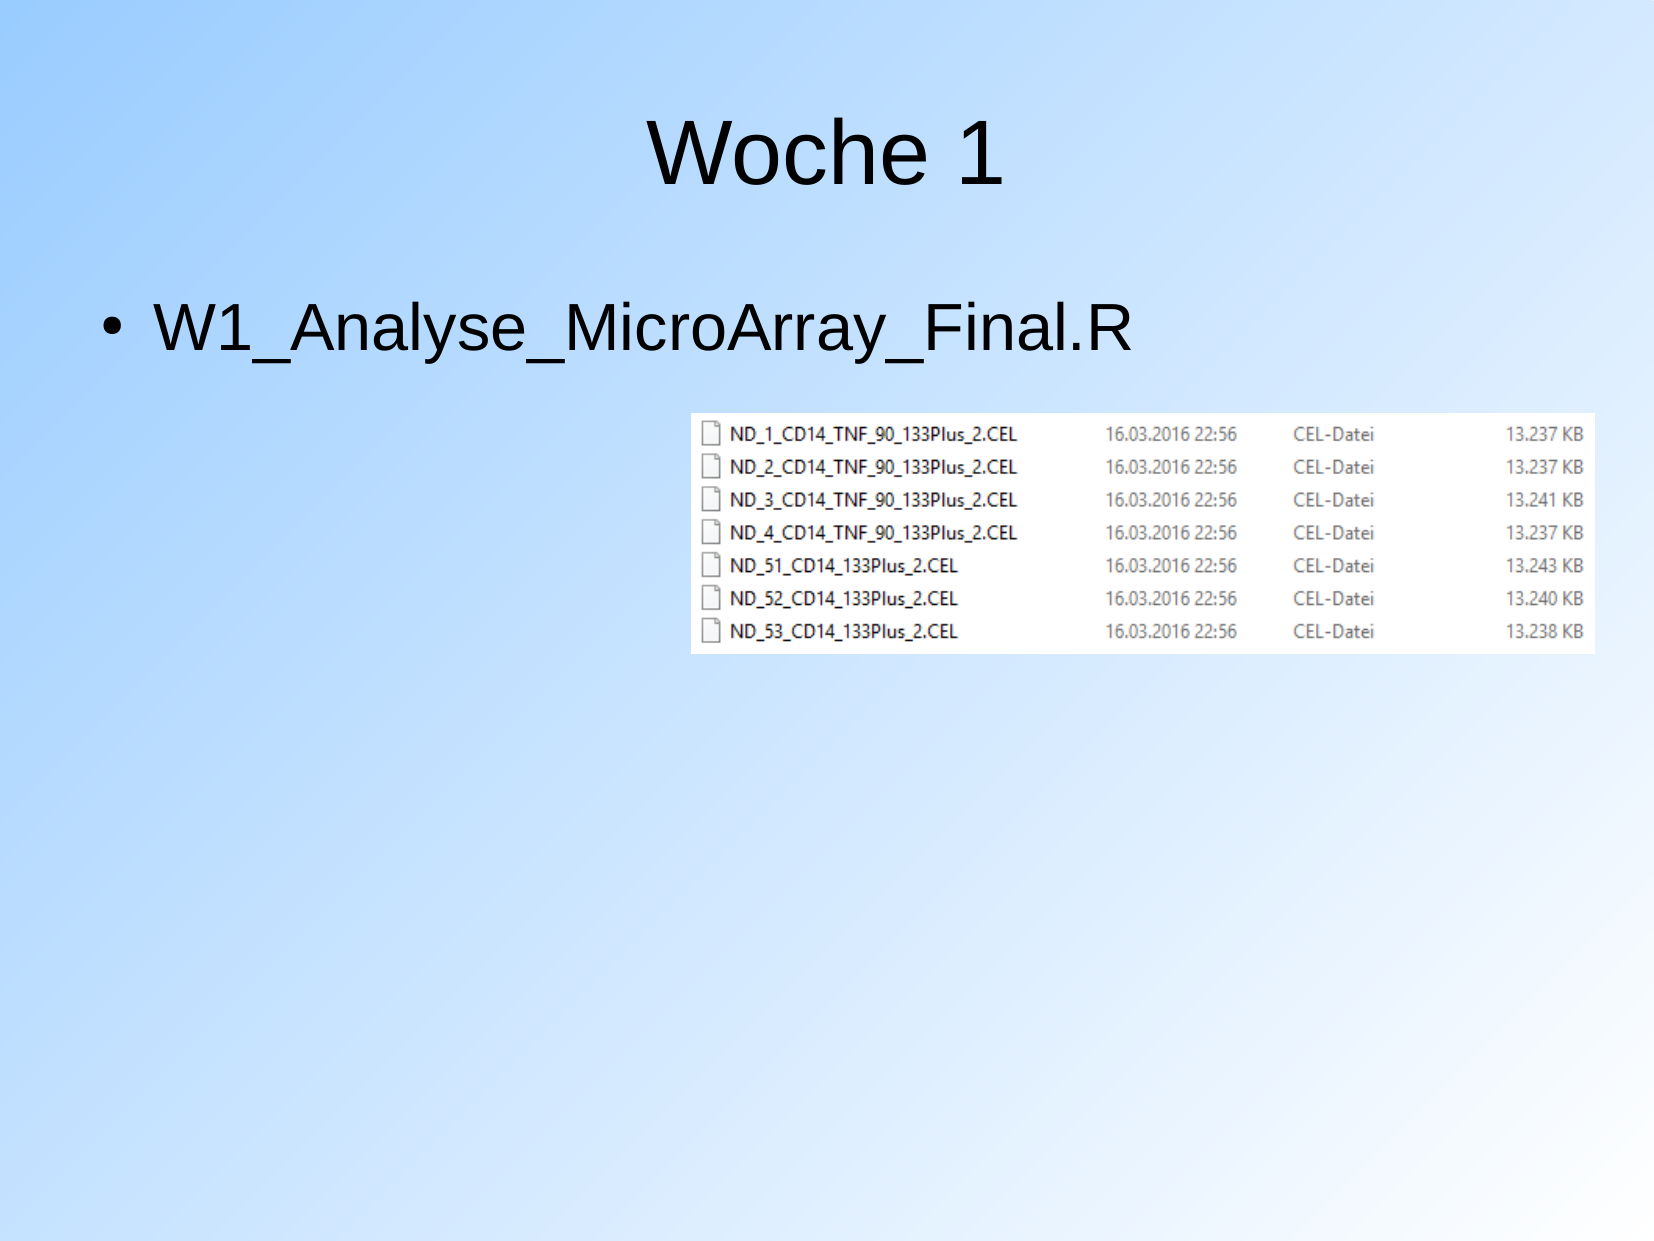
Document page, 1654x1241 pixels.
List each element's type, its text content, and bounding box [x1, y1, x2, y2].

picture [691, 413, 1595, 654]
list W1_Analyse_MicroArray_Final.R [82, 290, 1571, 1109]
title Woche 1 [82, 49, 1571, 257]
